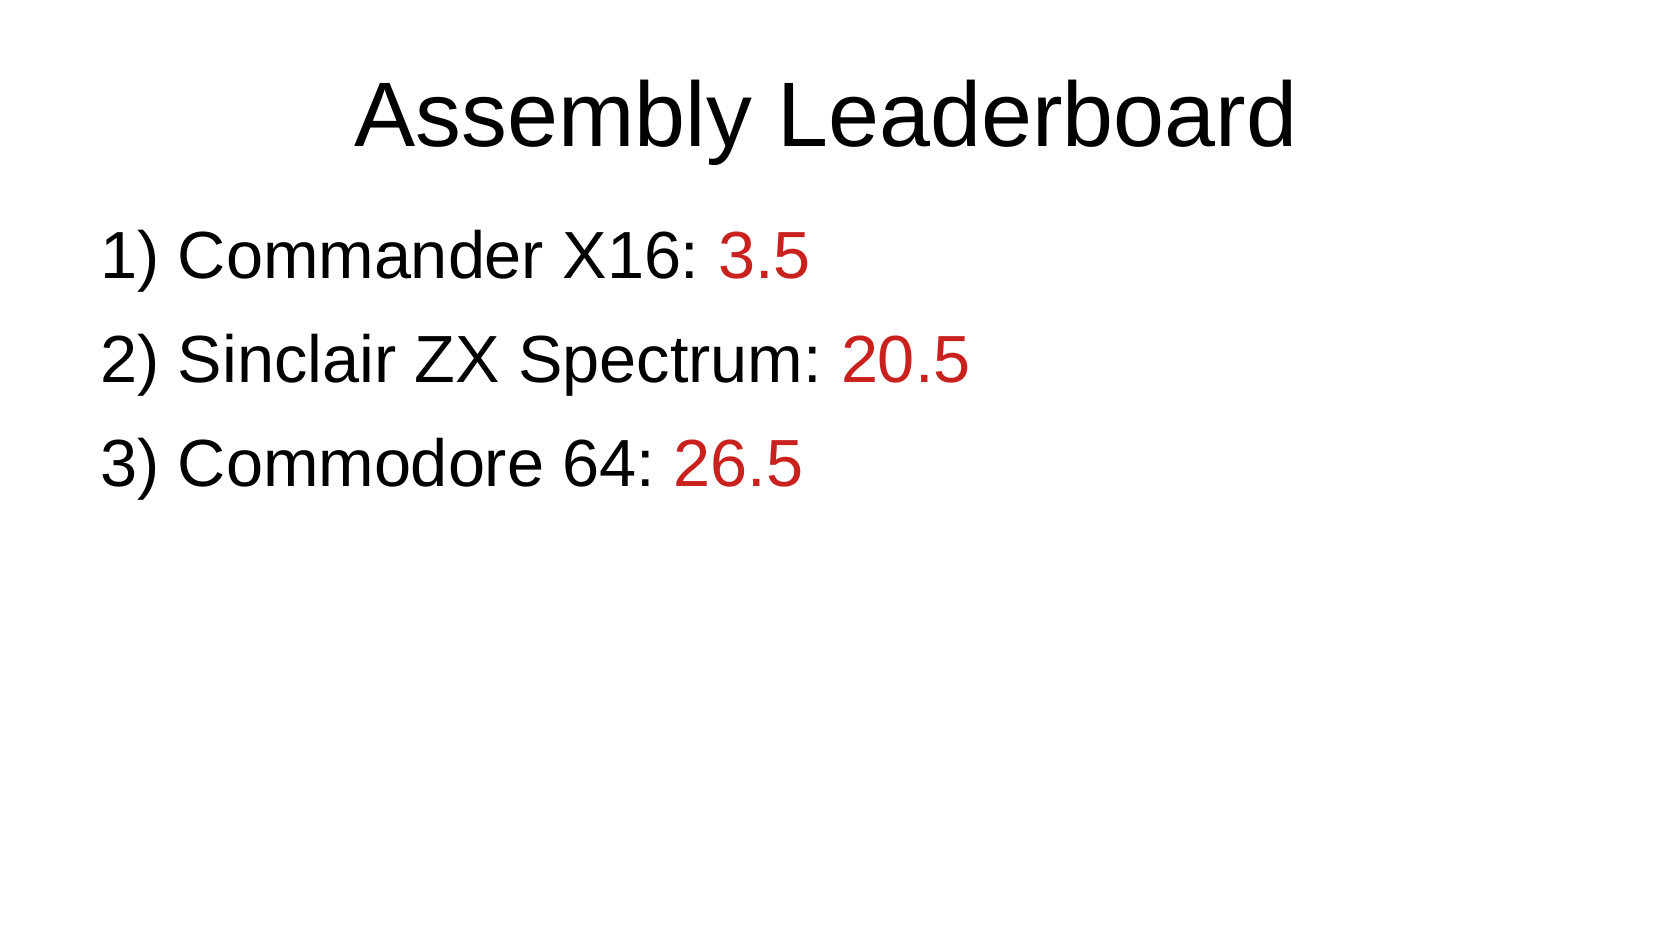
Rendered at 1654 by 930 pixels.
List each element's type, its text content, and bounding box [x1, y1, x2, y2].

title Assembly Leaderboard [82, 37, 1571, 193]
list Commander X16: 3.5 Sinclair ZX Spectrum: 20.5 Commodore 64: 26.5 [82, 217, 1571, 757]
